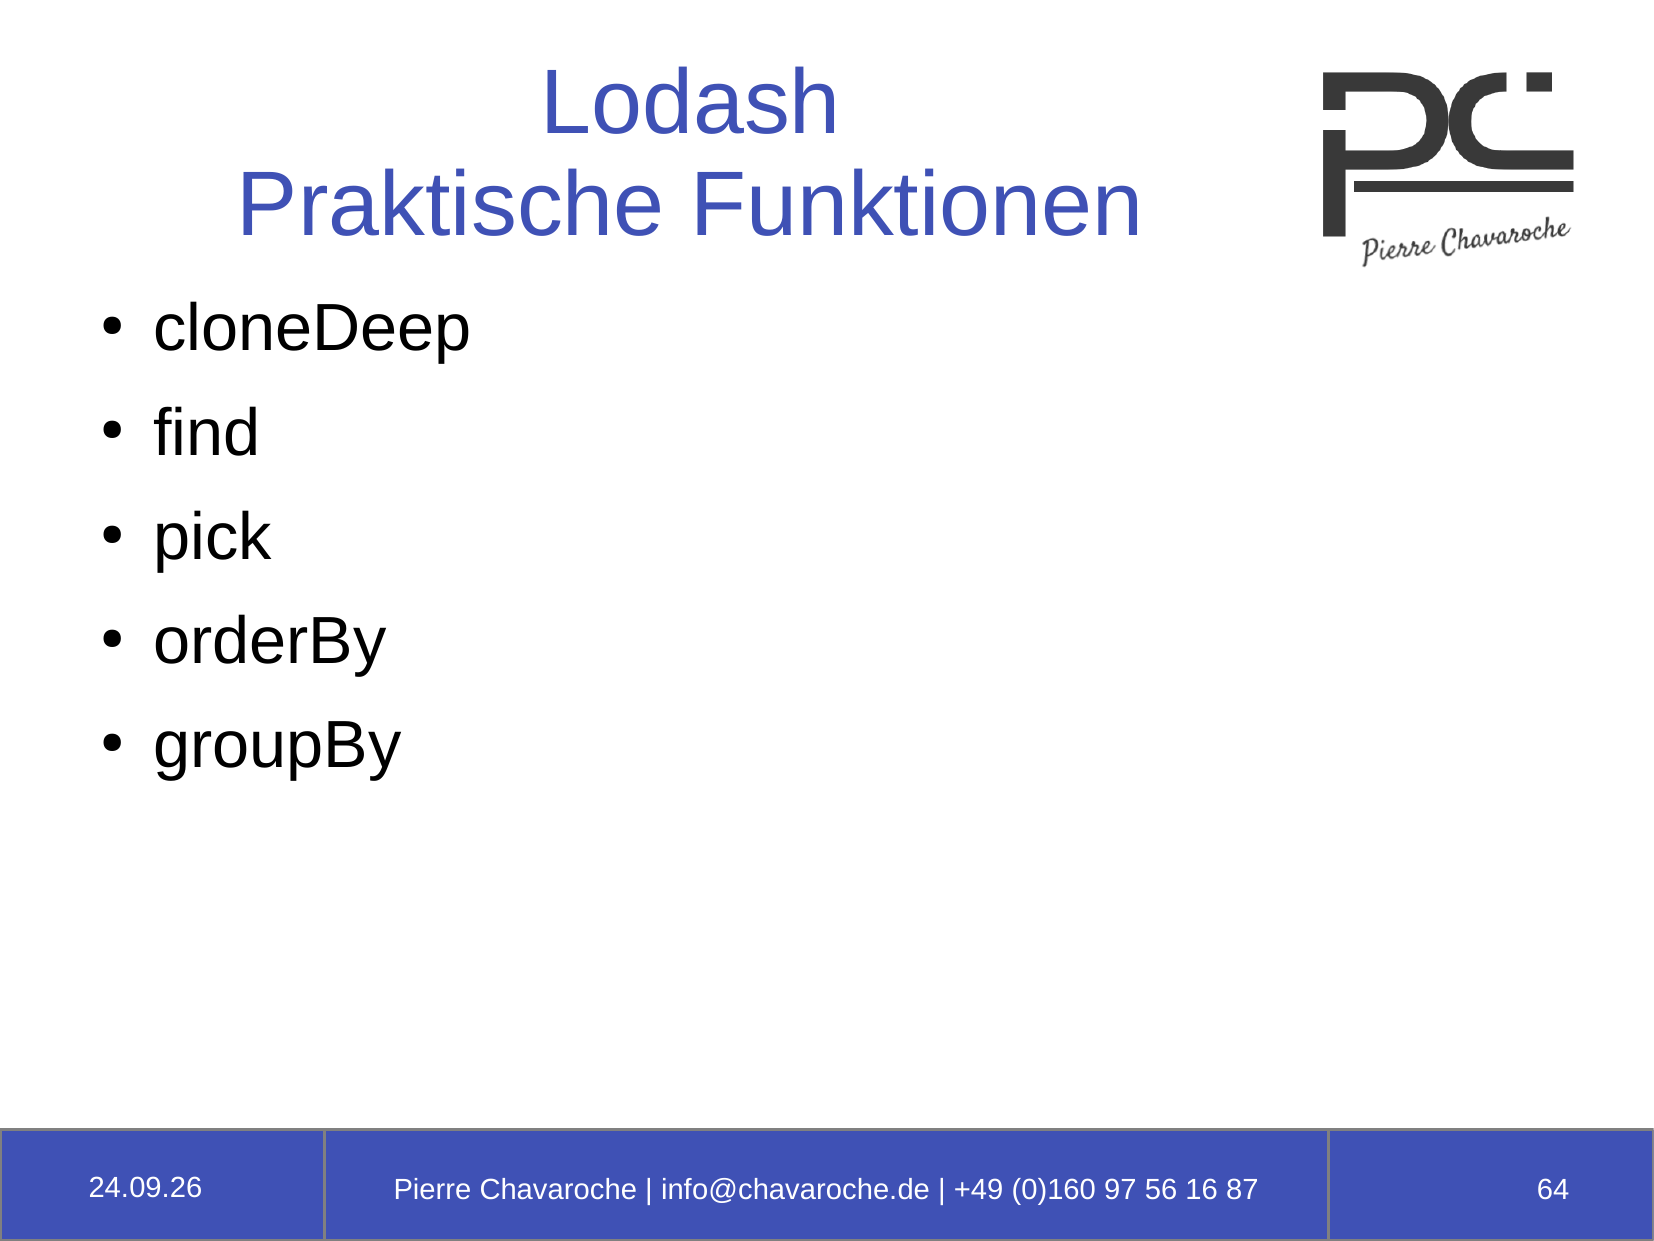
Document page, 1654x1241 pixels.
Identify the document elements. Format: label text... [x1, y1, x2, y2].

title Lodash Praktische Funktionen [82, 49, 1300, 257]
list cloneDeep find pick orderBy groupBy [82, 290, 1571, 1109]
picture [1307, 29, 1589, 311]
